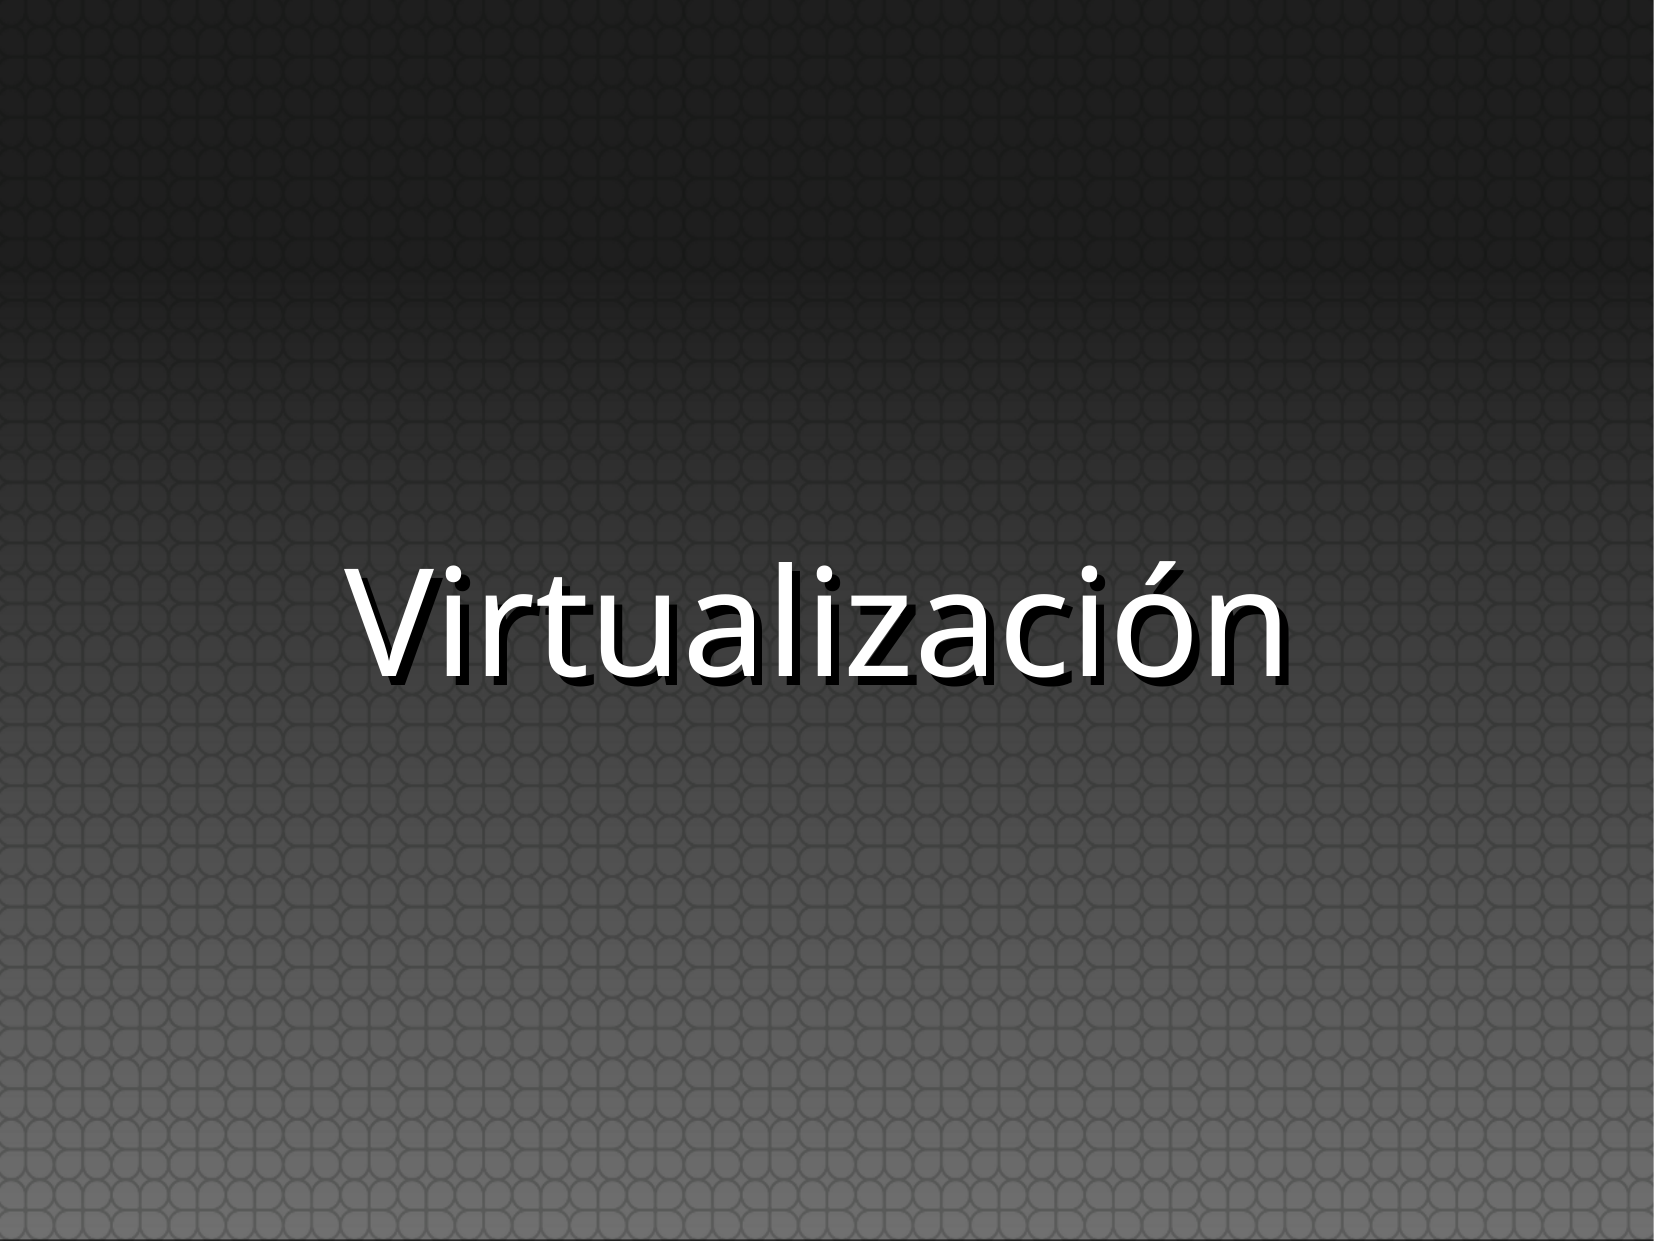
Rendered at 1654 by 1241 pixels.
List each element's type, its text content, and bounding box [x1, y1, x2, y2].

title Virtualización [75, 525, 1564, 713]
picture [0, 0, 1654, 1241]
